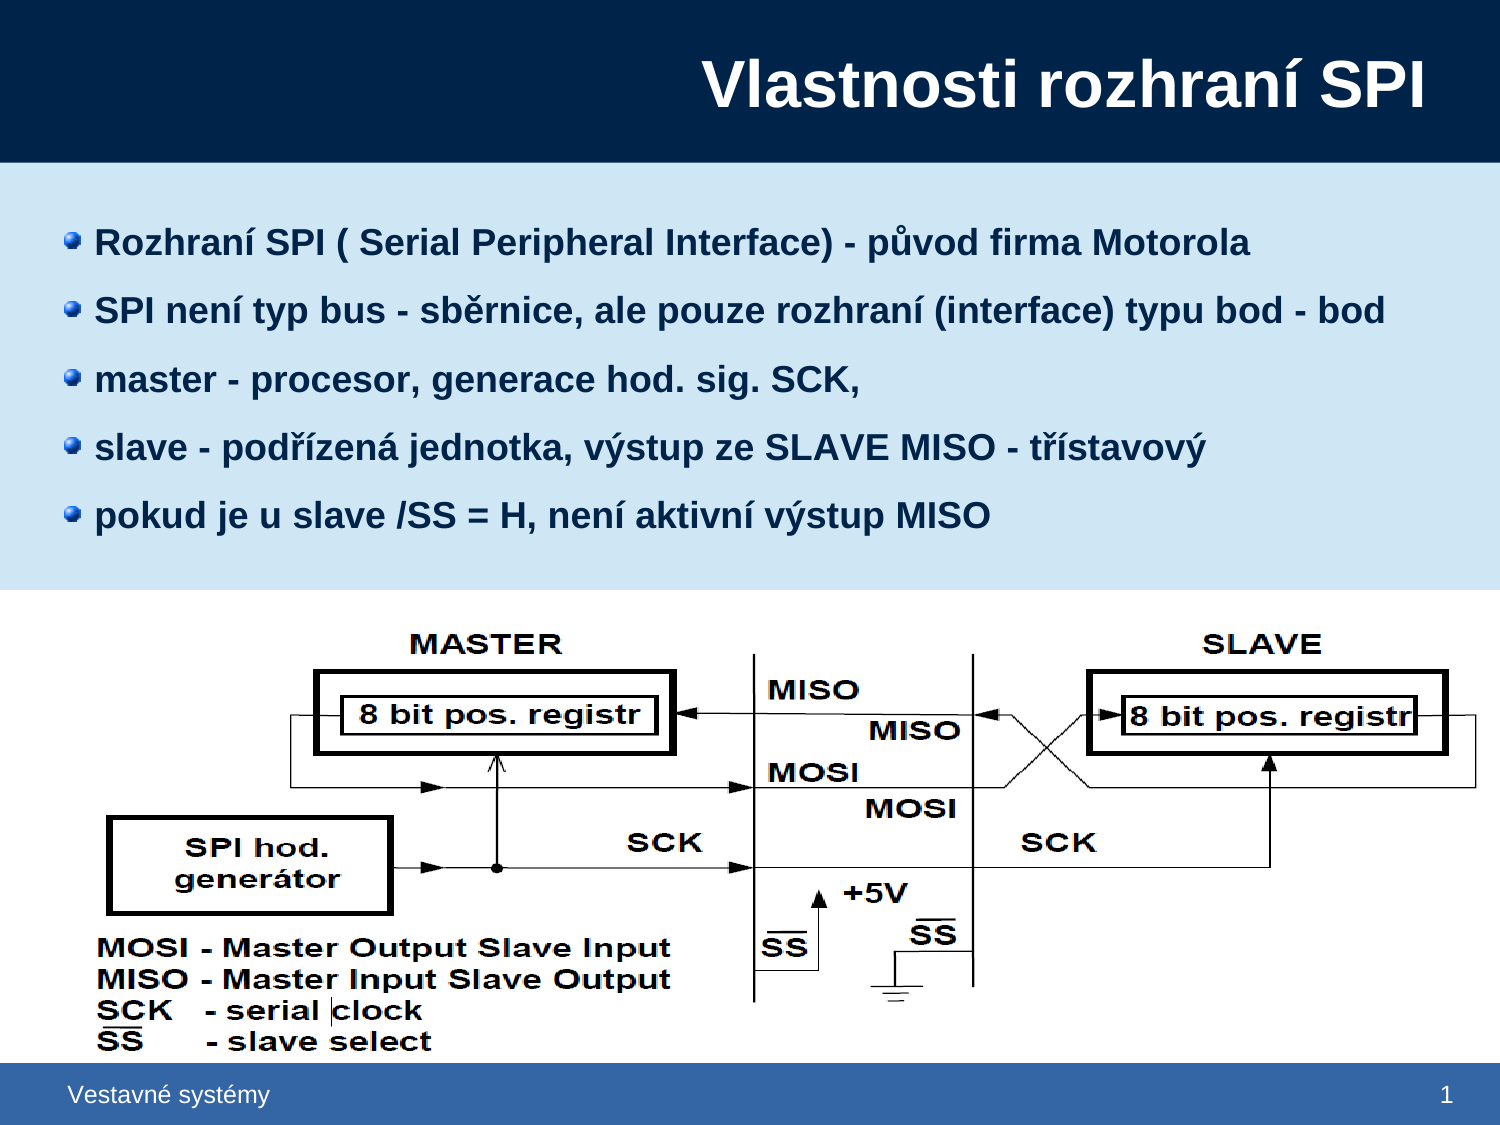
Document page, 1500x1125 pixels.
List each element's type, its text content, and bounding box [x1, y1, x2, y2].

title Vlastnosti rozhraní SPI [47, 0, 1443, 164]
list Rozhraní SPI ( Serial Peripheral Interface) - původ firma Motorola SPI není typ bus - sběrnice, ale pouze rozhraní (interface) typu bod - bod master - procesor, generace hod. sig. SCK, slave - podřízená jednotka, výstup ze SLAVE MISO - třístavový pokud je u slave /SS = H, není aktivní výstup MISO [50, 187, 1450, 567]
picture [0, 590, 1500, 1063]
